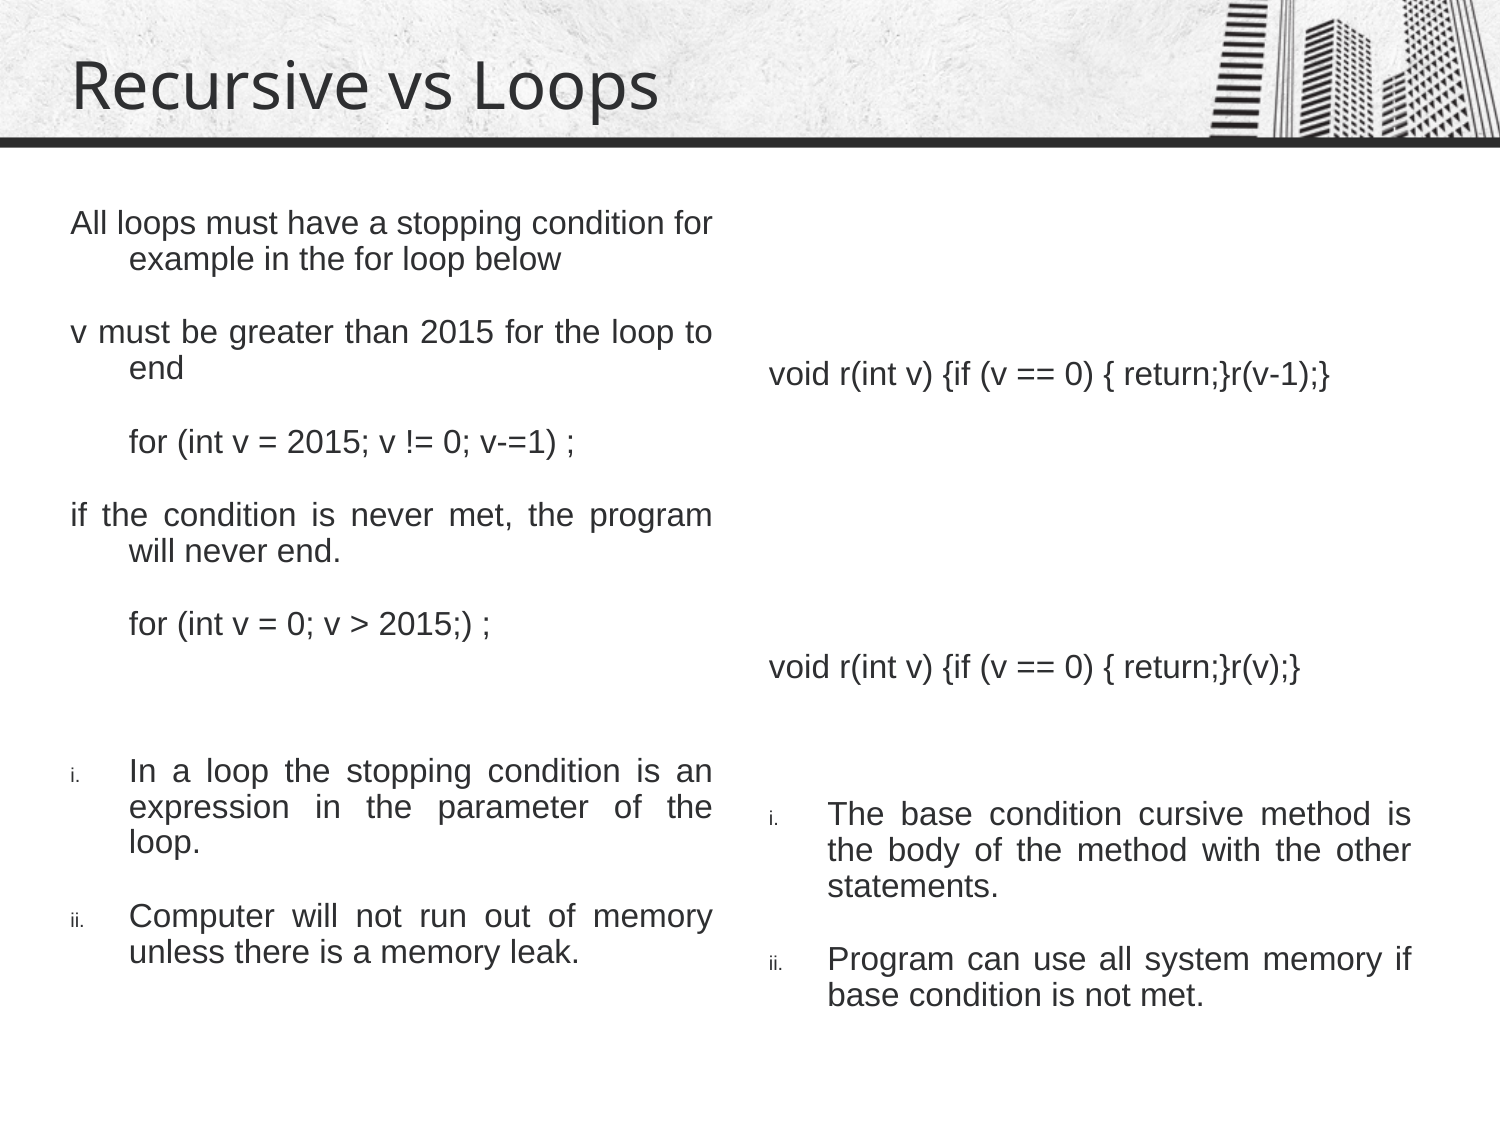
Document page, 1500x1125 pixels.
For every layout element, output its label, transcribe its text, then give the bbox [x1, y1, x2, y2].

picture [0, 0, 1500, 1054]
list All loops must have a stopping condition for example in the for loop below v must be greater than 2015 for the loop to end for (int v = 2015; v != 0; v-=1) ; if the condition is never met, the program will never end. for (int v = 0; v > 2015;) ; In a loop the stopping condition is an expression in the parameter of the loop. Computer will not run out of memory unless there is a memory leak. [55, 198, 729, 1051]
title Recursive vs Loops [55, 16, 1205, 132]
list void r(int v) {if (v == 0) { return;}r(v-1);} void r(int v) {if (v == 0) { return;}r(v);} The base condition cursive method is the body of the method with the other statements. Program can use all system memory if base condition is not met. [754, 198, 1428, 1051]
